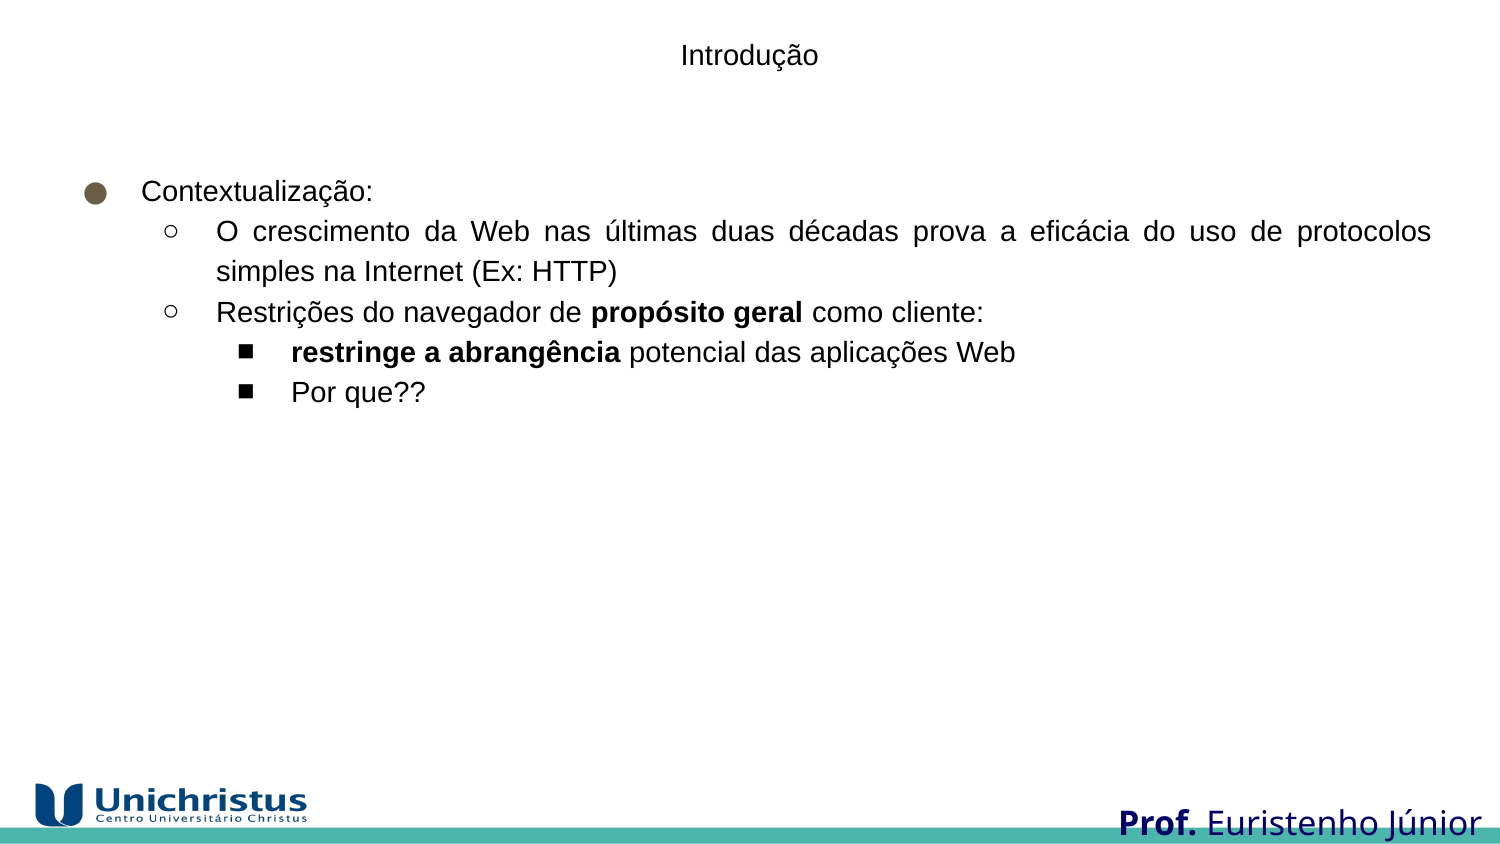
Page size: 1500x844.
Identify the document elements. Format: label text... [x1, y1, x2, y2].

picture [31, 781, 311, 828]
list Contextualização: O crescimento da Web nas últimas duas décadas prova a eficácia do uso de protocolos simples na Internet (Ex: HTTP) Restrições do navegador de propósito geral como cliente: restringe a abrangência potencial das aplicações Web Por que?? [51, 152, 1449, 750]
title Introdução [51, 20, 1449, 137]
text_box Prof. Euristenho Júnior [1103, 791, 1500, 844]
